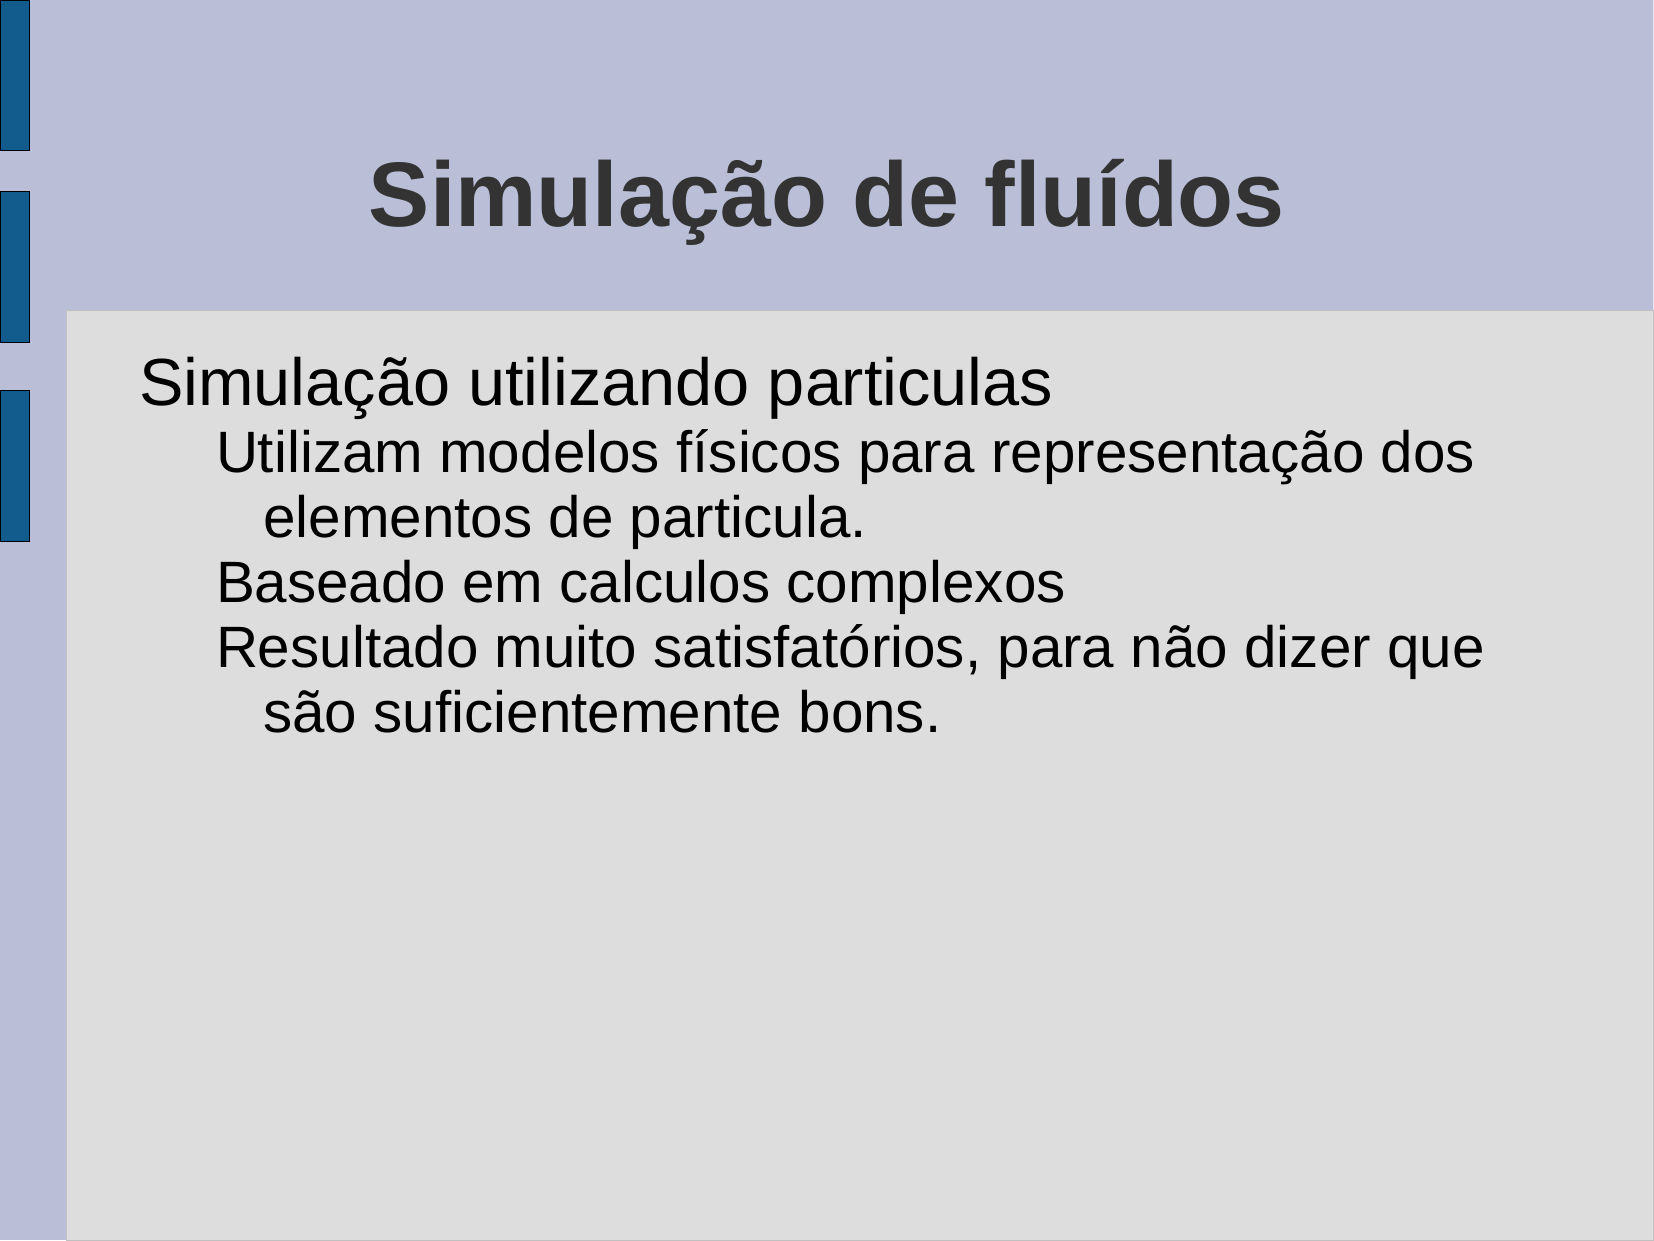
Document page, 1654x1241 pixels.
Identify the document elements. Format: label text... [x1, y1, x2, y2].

list Simulação utilizando particulas Utilizam modelos físicos para representação dos elementos de particula. Baseado em calculos complexos Resultado muito satisfatórios, para não dizer que são suficientemente bons. [121, 344, 1534, 1127]
title Simulação de fluídos [121, 91, 1534, 299]
